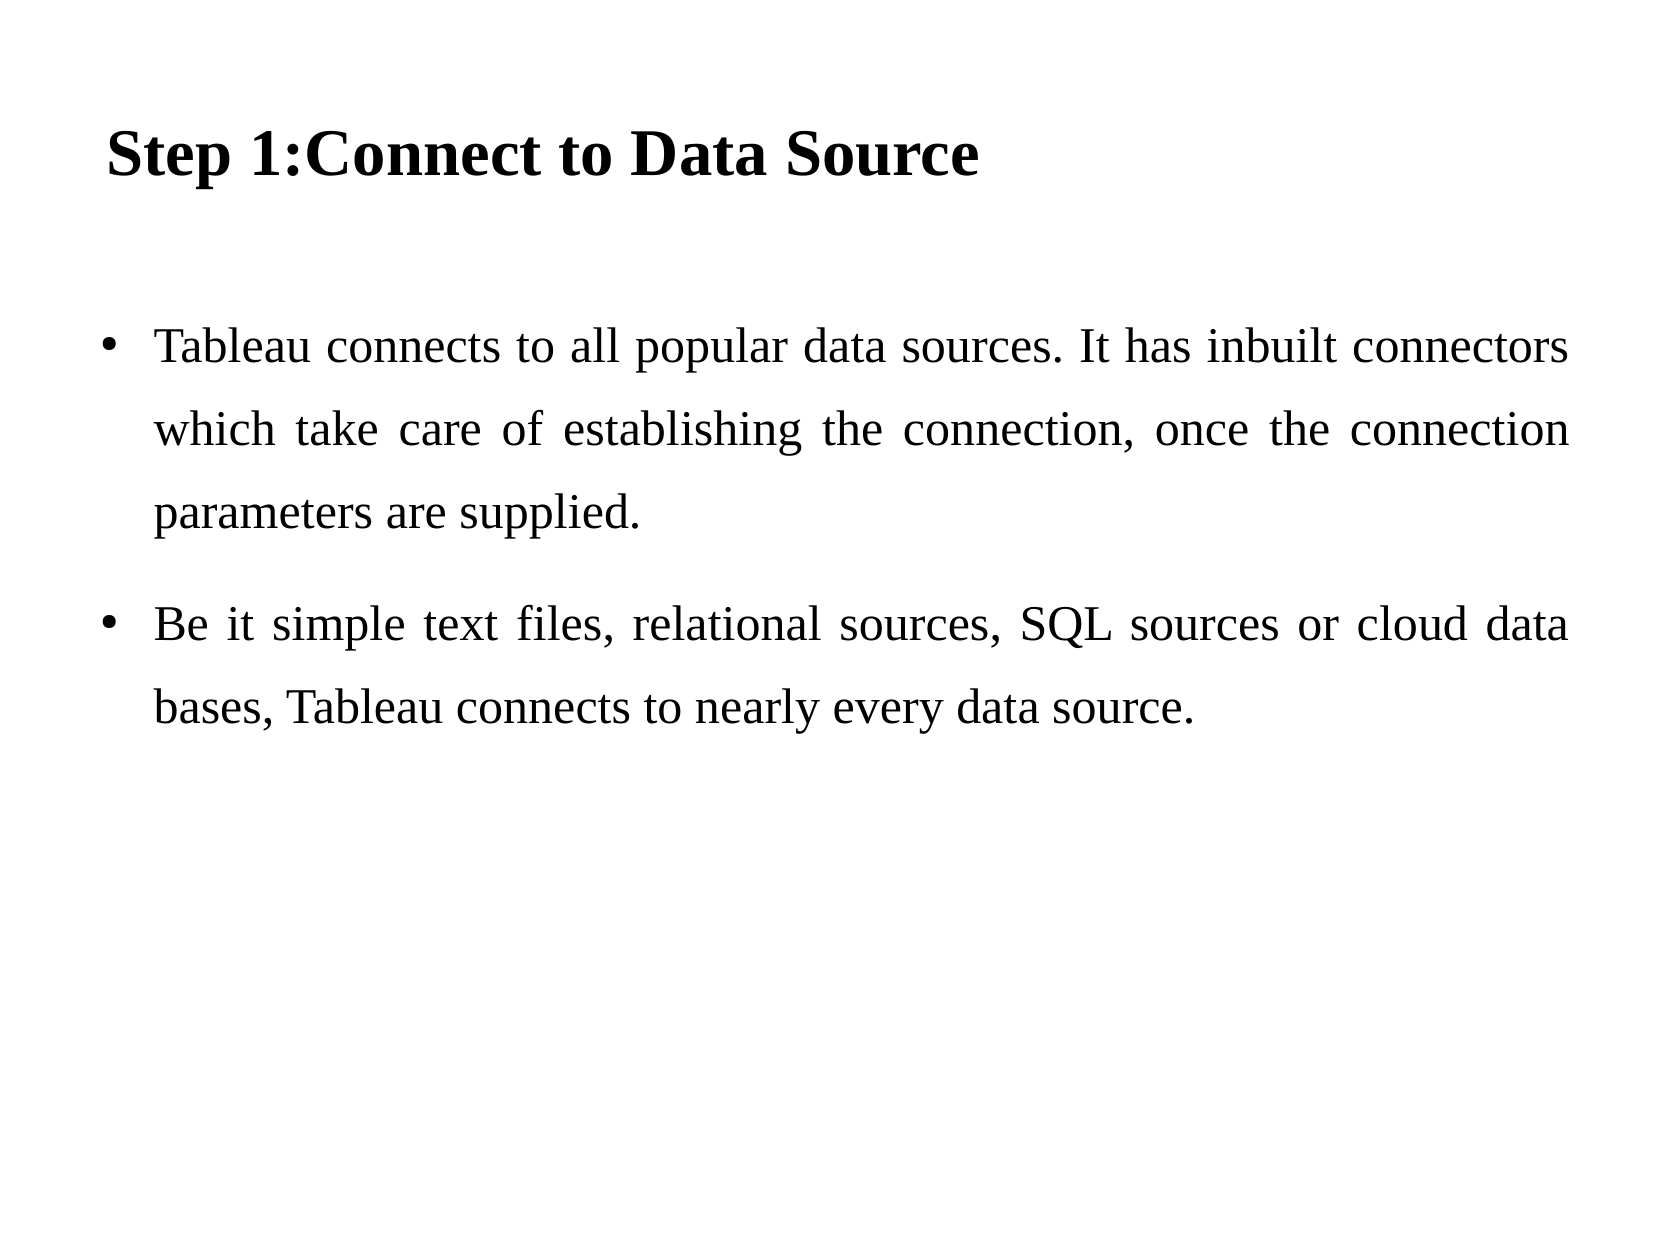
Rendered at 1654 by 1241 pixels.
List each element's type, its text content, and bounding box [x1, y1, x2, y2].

title Step 1:Connect to Data Source [82, 49, 1571, 257]
list Tableau connects to all popular data sources. It has inbuilt connectors which take care of establishing the connection, once the connection parameters are supplied. Be it simple text files, relational sources, SQL sources or cloud data bases, Tableau connects to nearly every data source. [82, 290, 1571, 1068]
